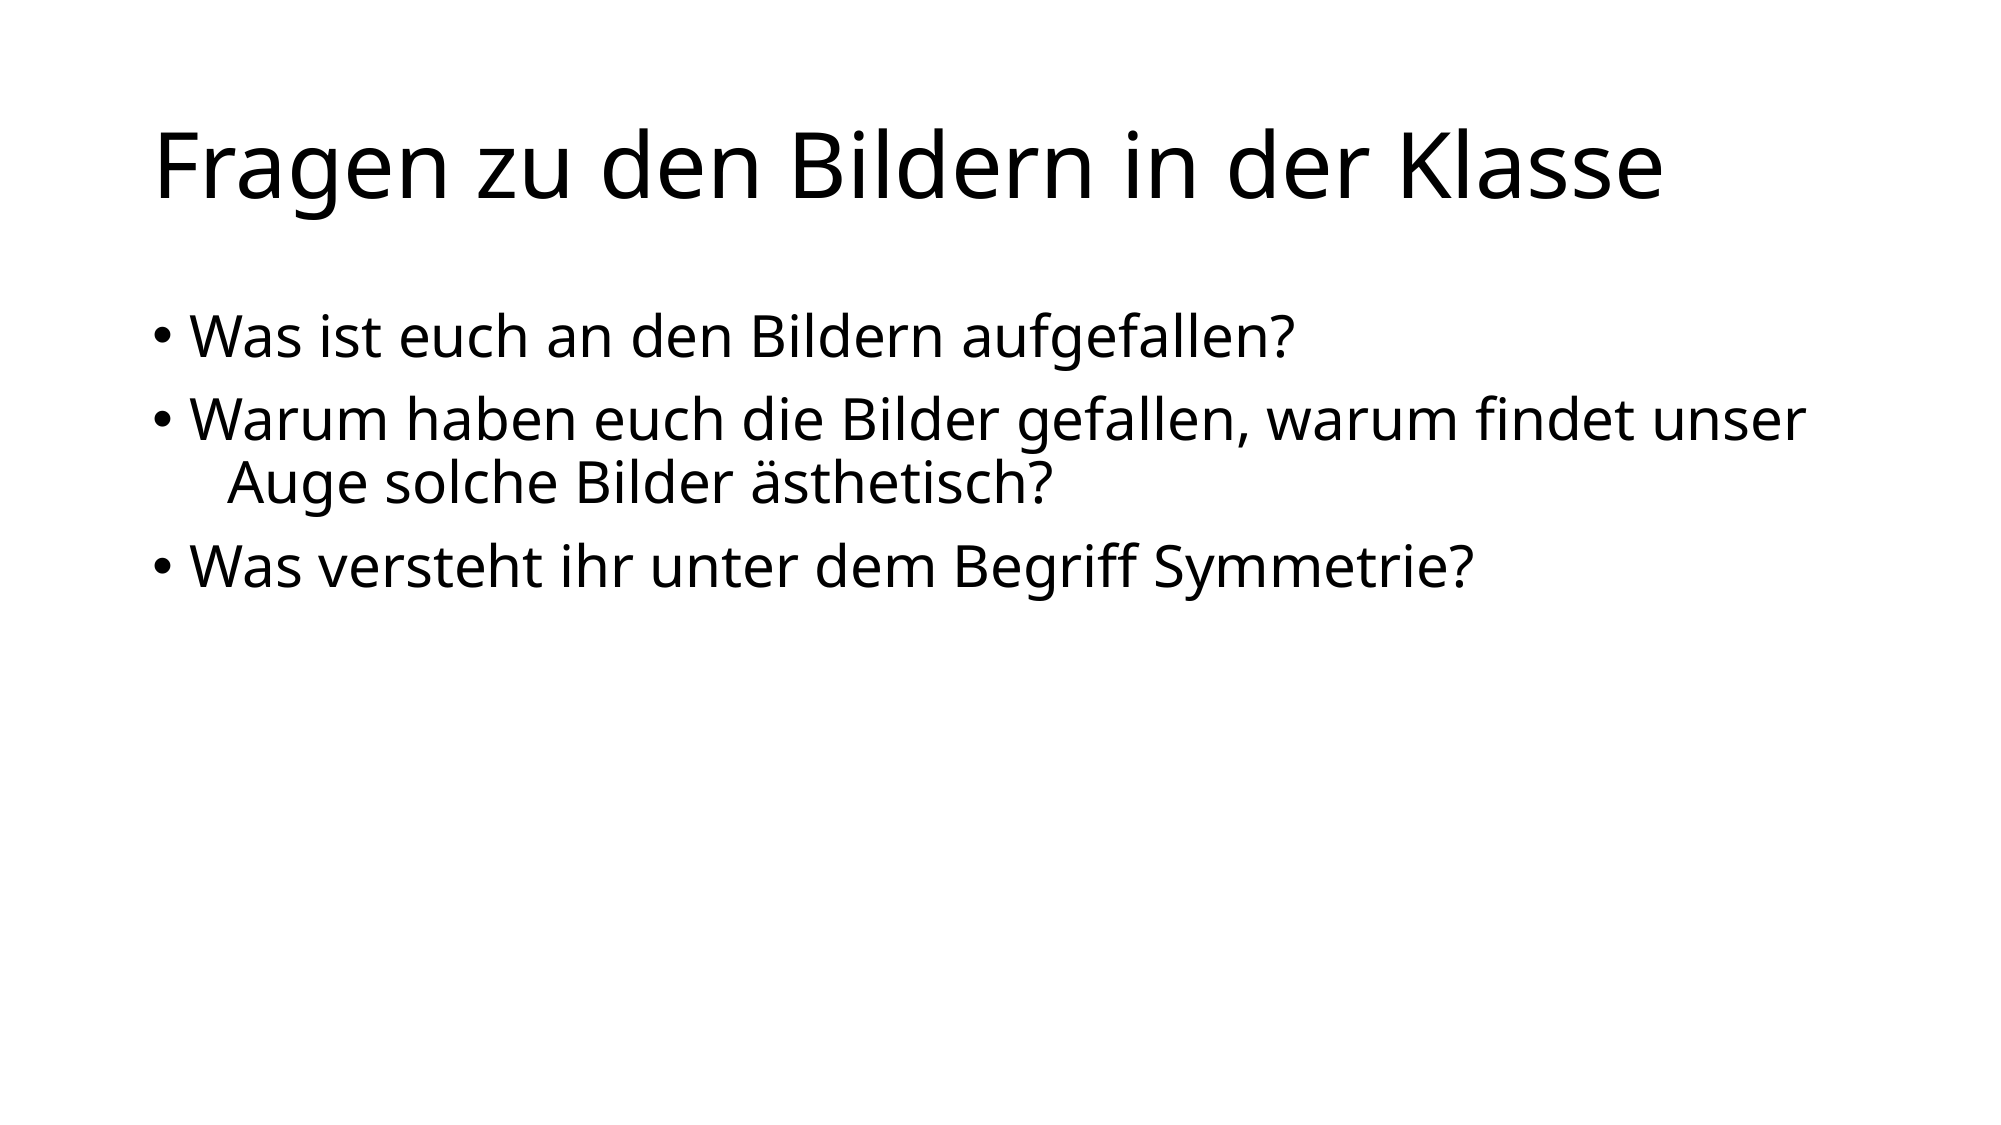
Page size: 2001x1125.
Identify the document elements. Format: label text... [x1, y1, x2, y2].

title Fragen zu den Bildern in der Klasse [137, 59, 1863, 278]
list Was ist euch an den Bildern aufgefallen? Warum haben euch die Bilder gefallen, warum findet unser Auge solche Bilder ästhetisch? Was versteht ihr unter dem Begriff Symmetrie? [137, 299, 1863, 1014]
